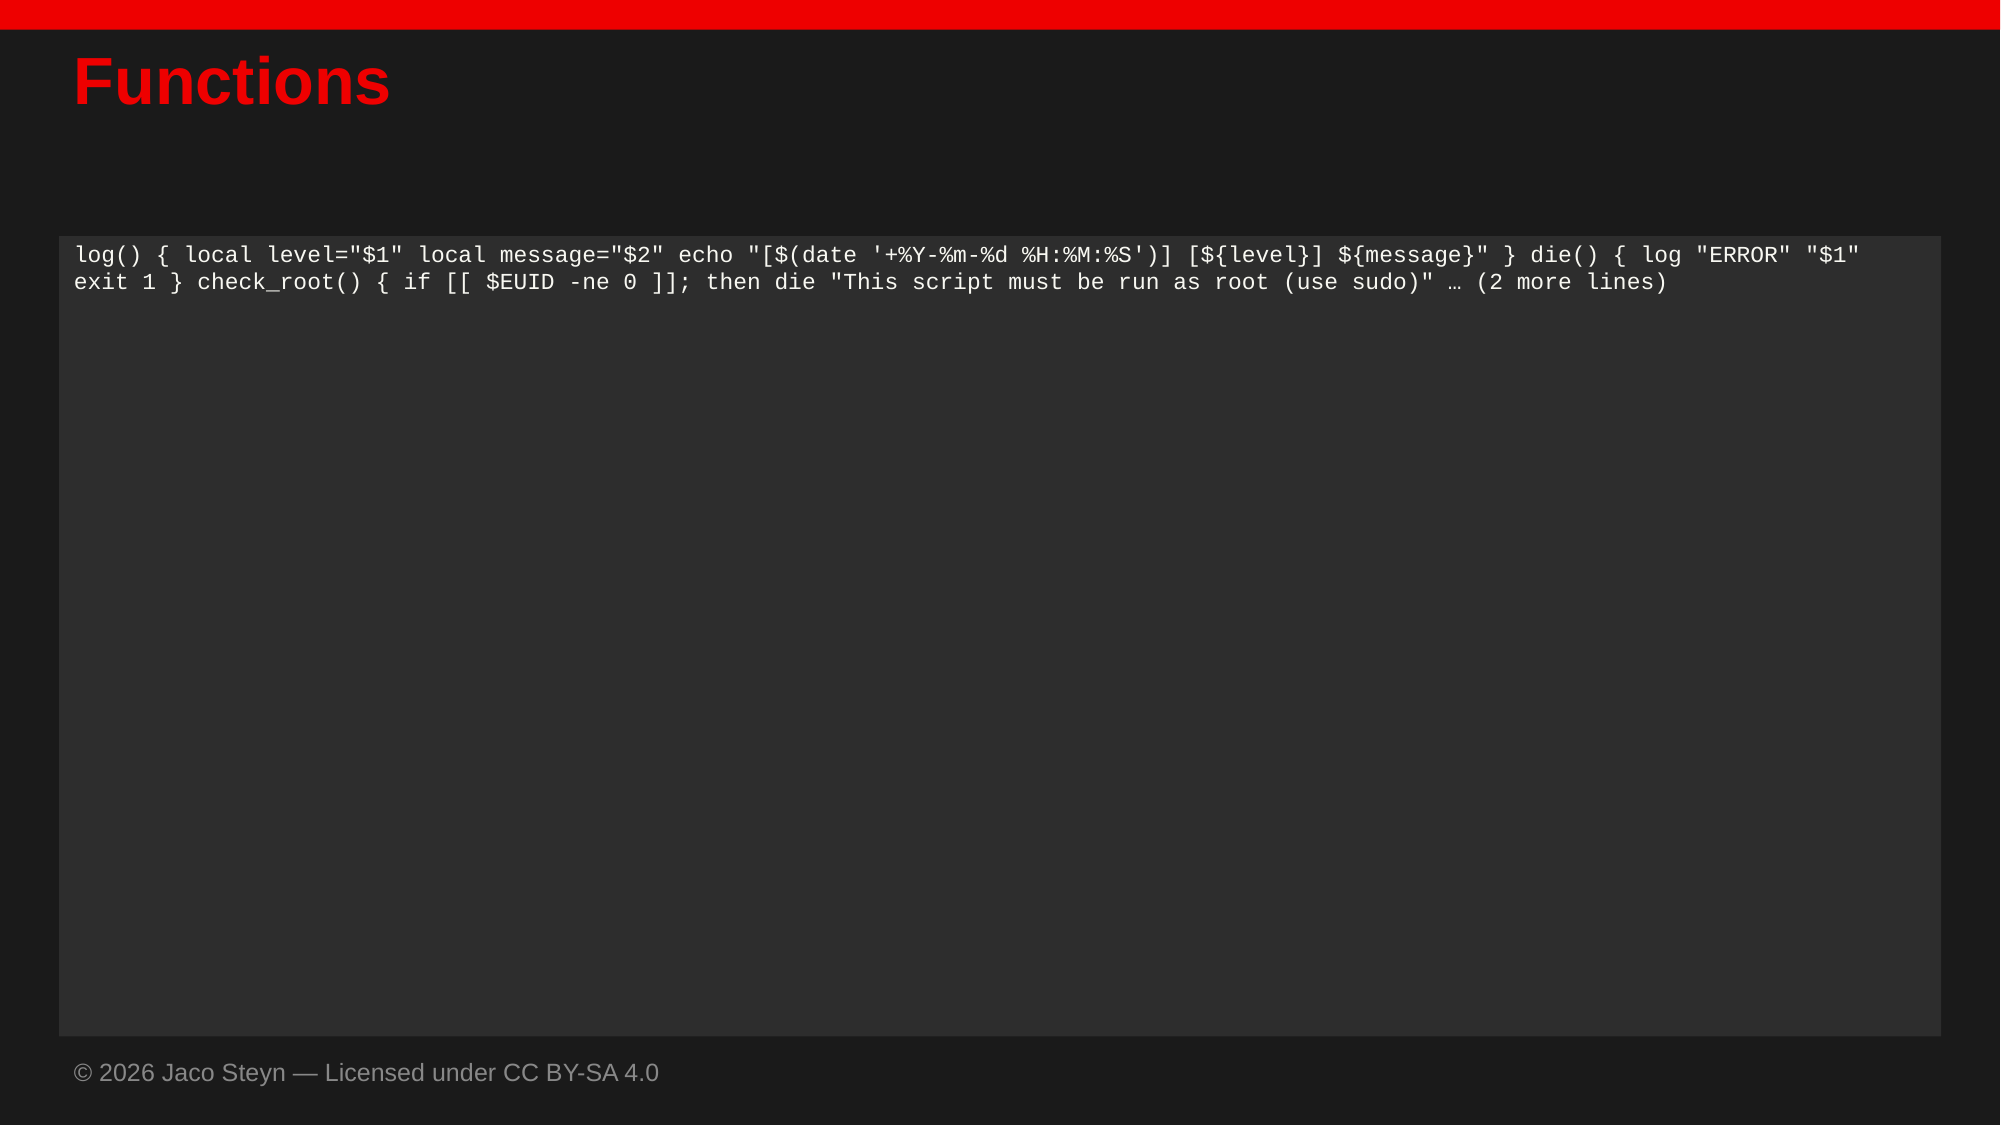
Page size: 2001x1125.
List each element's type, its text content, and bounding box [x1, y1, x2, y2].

text_box log() { local level="$1" local message="$2" echo "[$(date '+%Y-%m-%d %H:%M:%S')] [${level}] ${message}" } die() { log "ERROR" "$1" exit 1 } check_root() { if [[ $EUID -ne 0 ]]; then die "This script must be run as root (use sudo)" … (2 more lines) [59, 236, 1942, 1037]
text_box [0, 0, 2001, 30]
text_box Functions [59, 36, 1942, 208]
text_box © 2026 Jaco Steyn — Licensed under CC BY-SA 4.0 [59, 1051, 1942, 1093]
